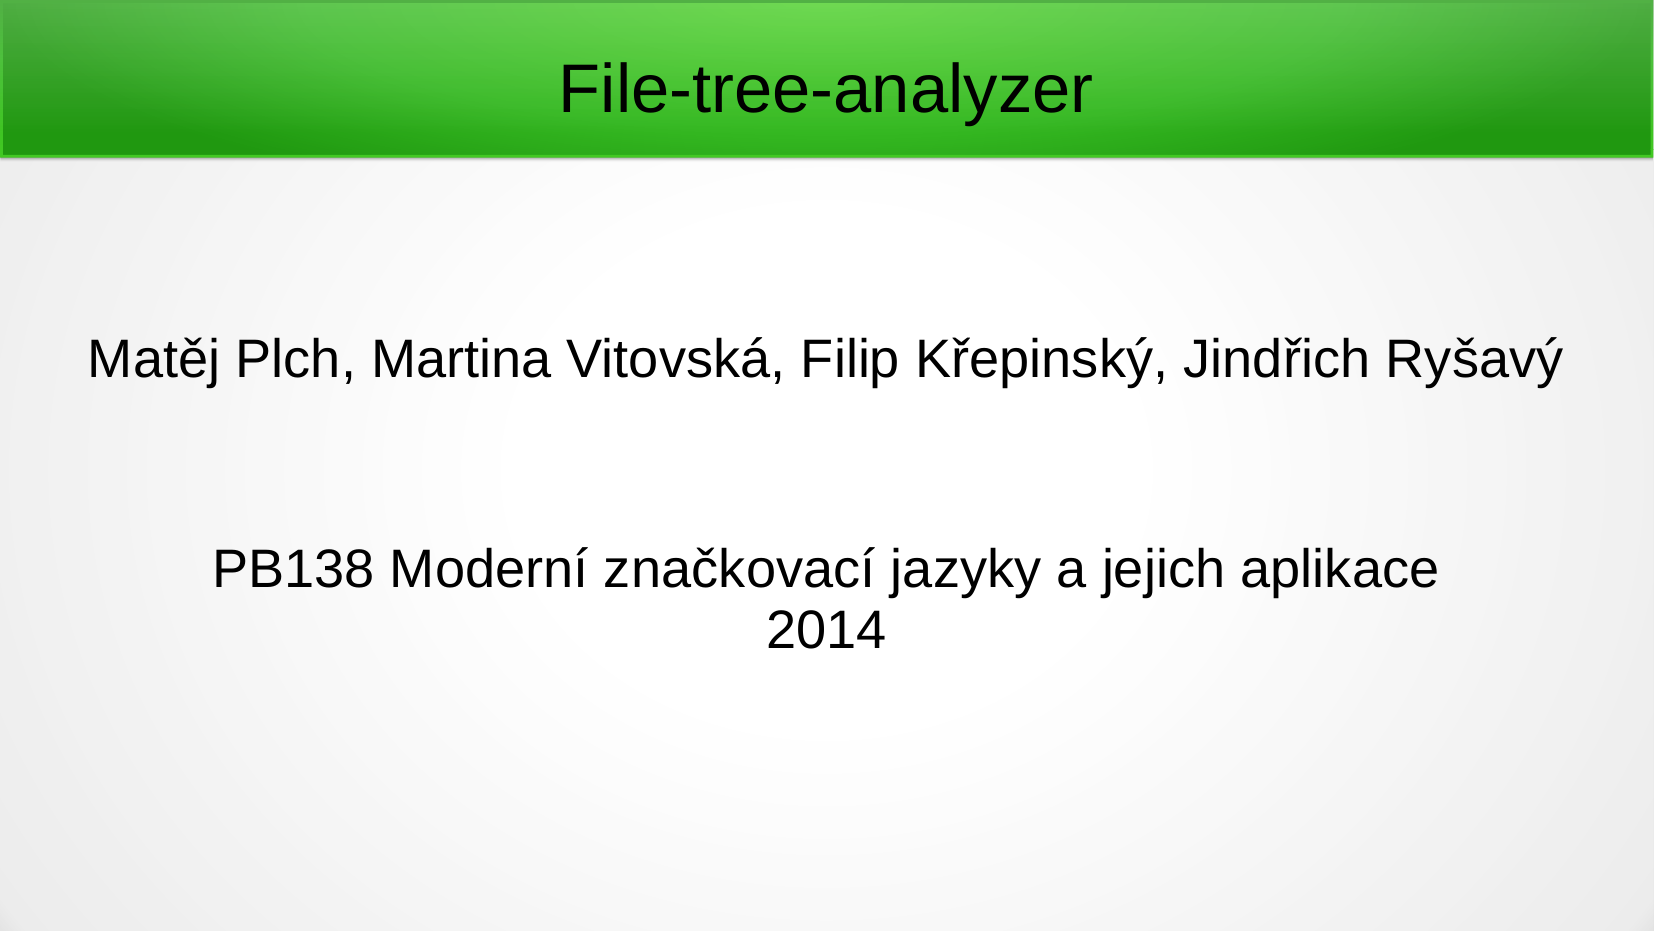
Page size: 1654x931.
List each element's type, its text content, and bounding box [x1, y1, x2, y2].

title File-tree-analyzer [82, 35, 1571, 142]
subtitle Matěj Plch, Martina Vitovská, Filip Křepinský, Jindřich Ryšavý PB138 Moderní značkovací jazyky a jejich aplikace 2014 [82, 224, 1571, 764]
